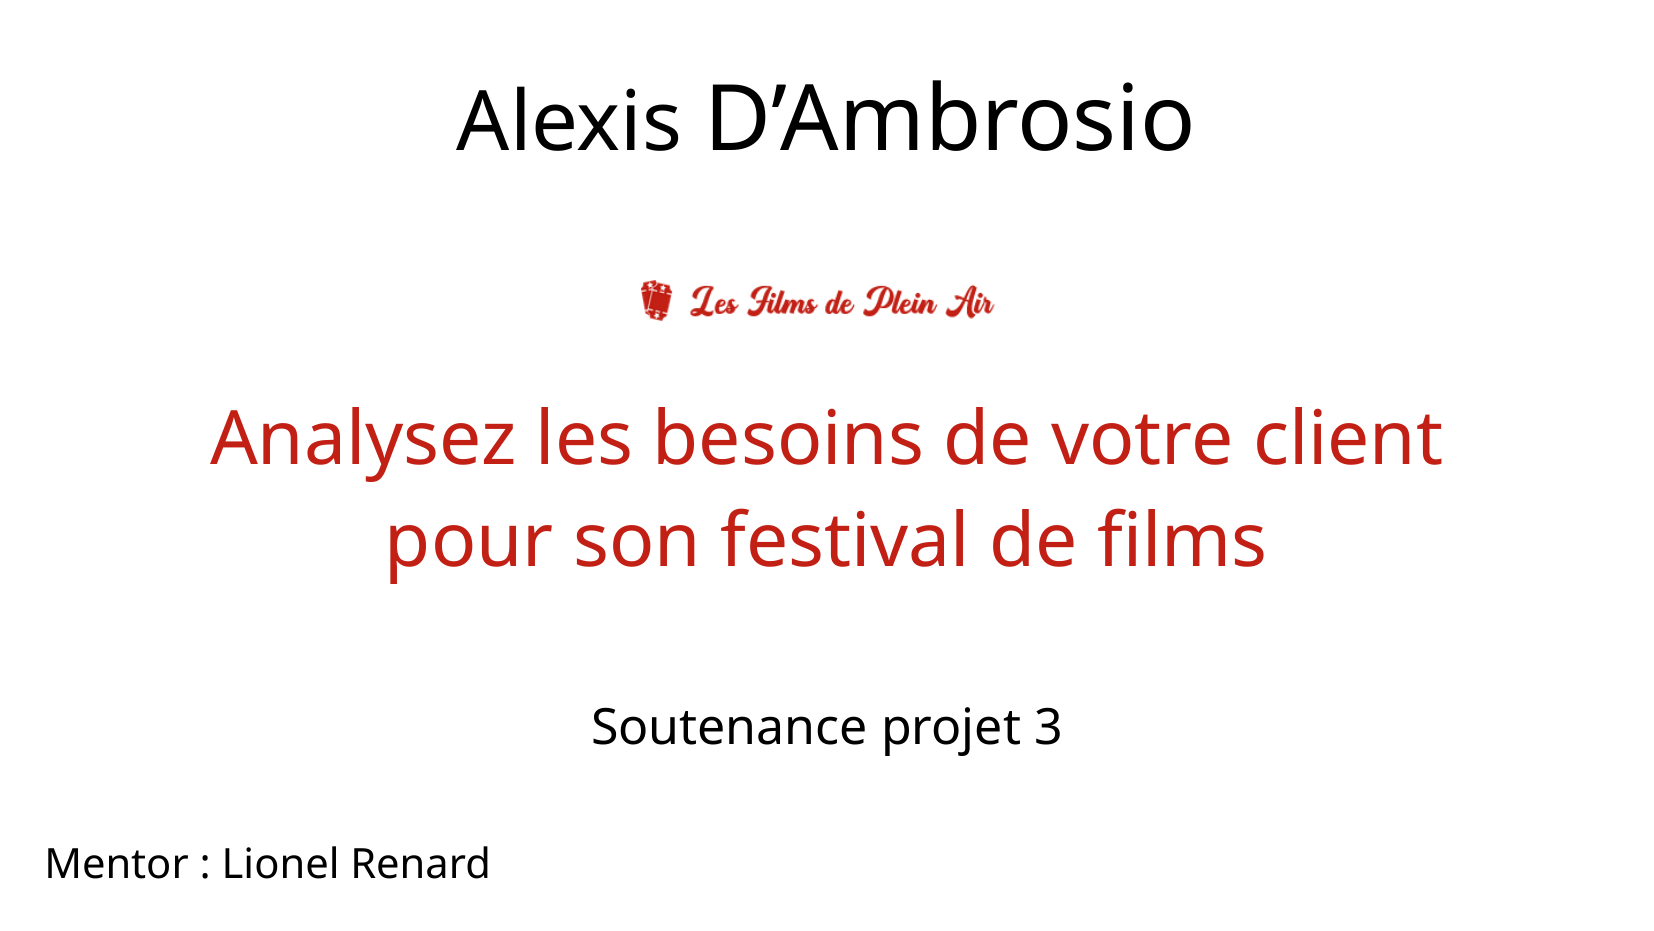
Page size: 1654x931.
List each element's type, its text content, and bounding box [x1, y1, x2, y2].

subtitle Analysez les besoins de votre client pour son festival de films Soutenance projet 3 [186, 405, 1468, 739]
text_box Mentor : Lionel Renard [29, 826, 532, 893]
picture [641, 265, 1012, 335]
title Alexis D’Ambrosio [82, 37, 1571, 193]
